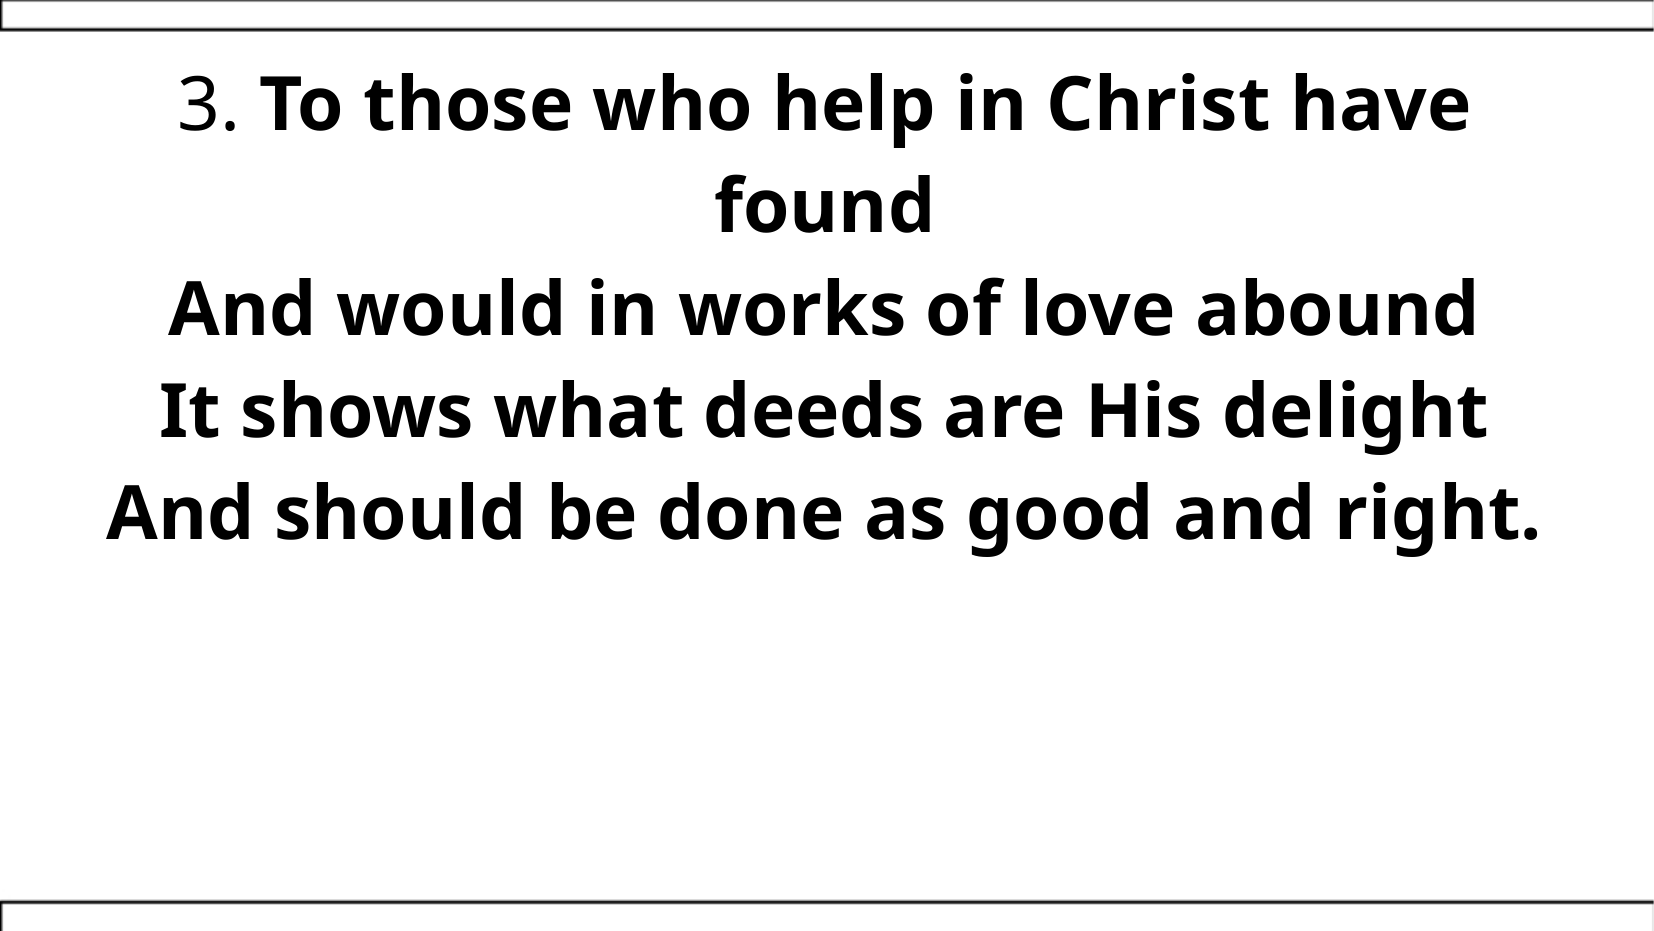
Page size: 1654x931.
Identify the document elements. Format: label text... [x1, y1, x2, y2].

text_box 3. To those who help in Christ have found And would in works of love abound It shows what deeds are His delight And should be done as good and right. [75, 42, 1576, 481]
picture [0, 0, 1654, 931]
